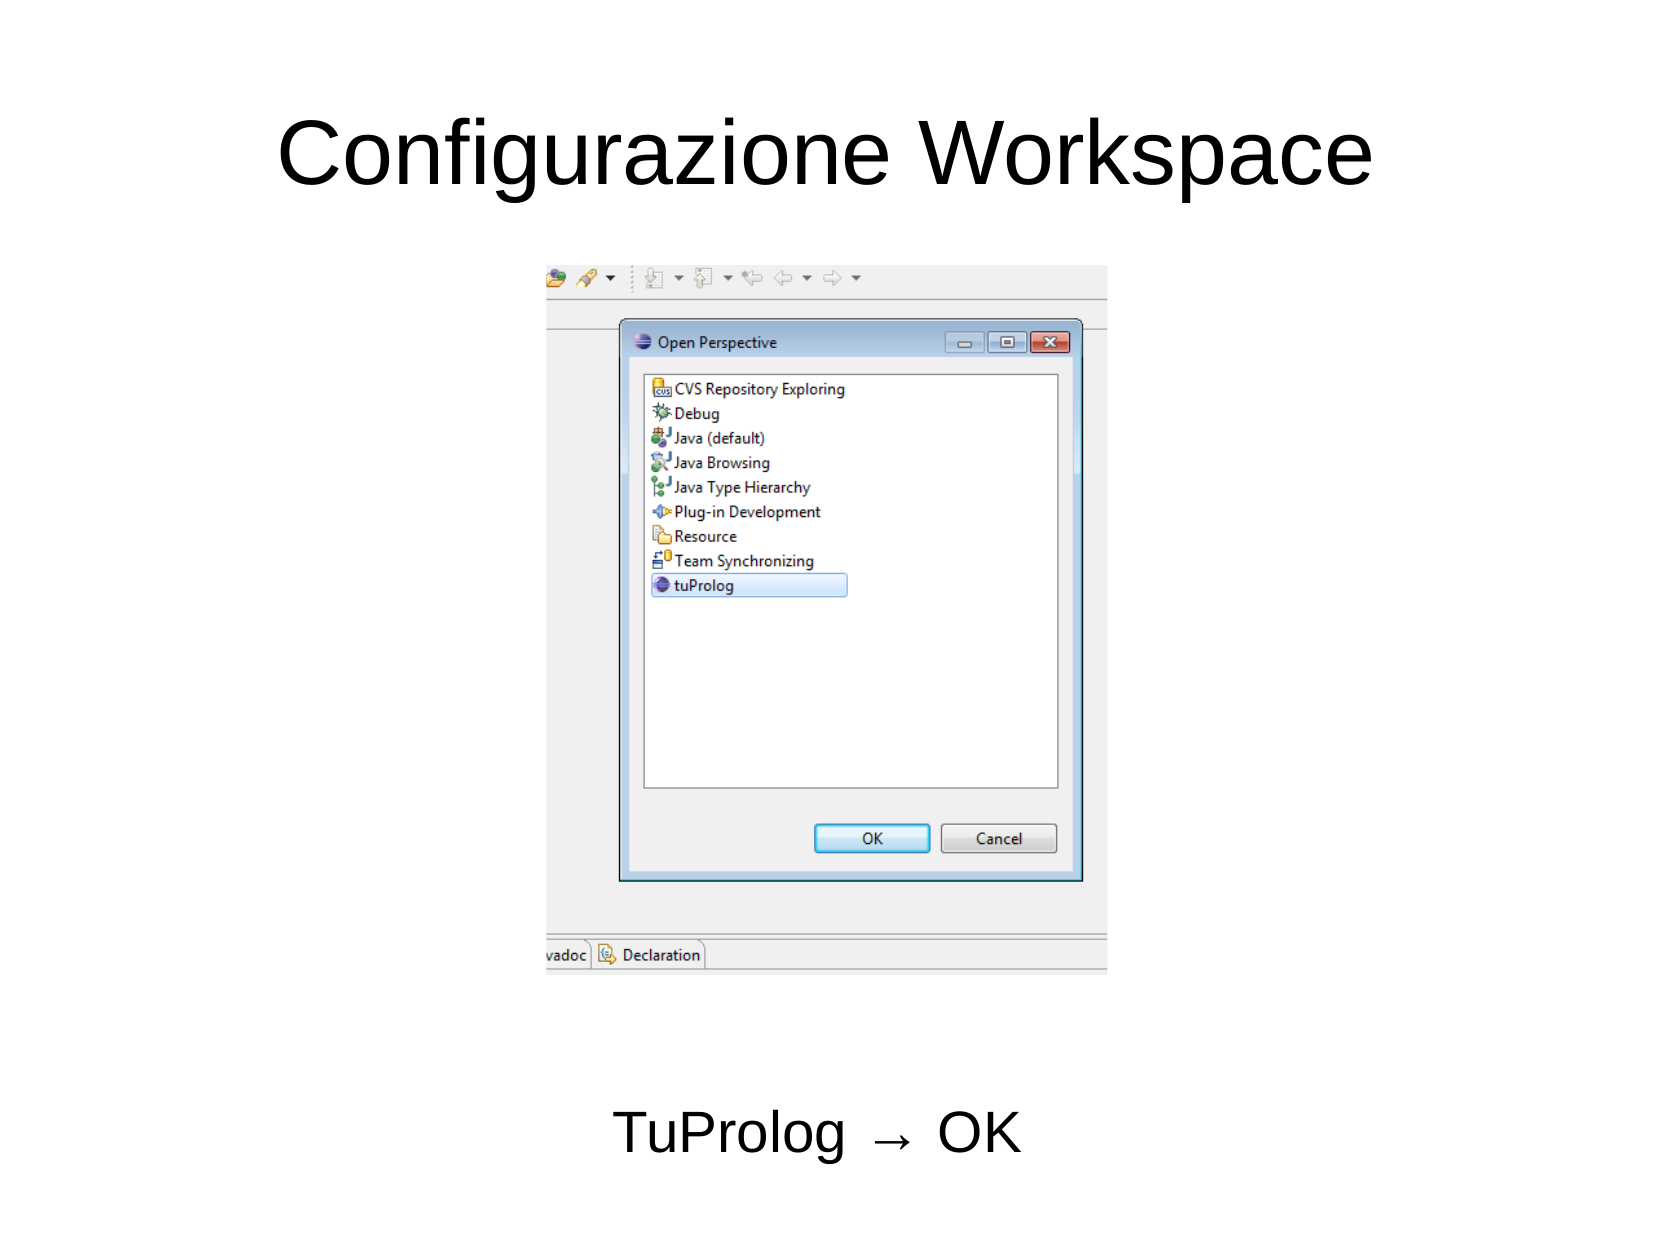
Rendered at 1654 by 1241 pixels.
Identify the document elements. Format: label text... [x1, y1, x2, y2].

title Configurazione Workspace [82, 49, 1571, 257]
picture [546, 265, 1108, 975]
text_box TuProlog → OK [597, 1092, 1056, 1182]
